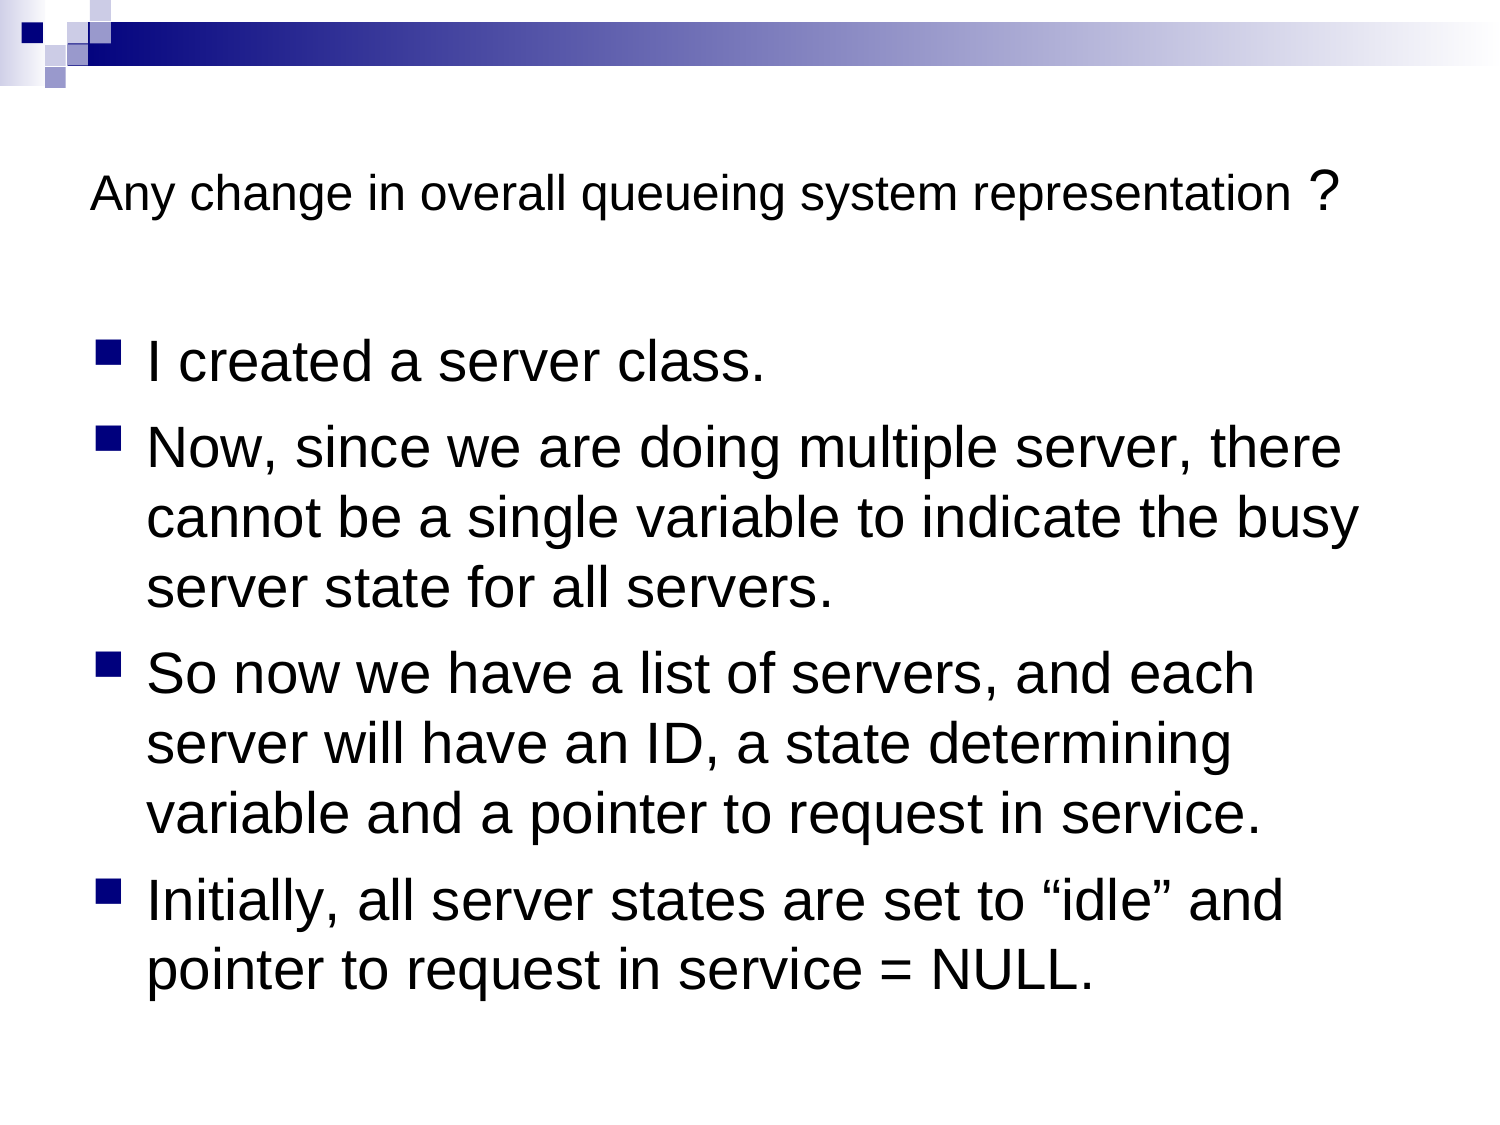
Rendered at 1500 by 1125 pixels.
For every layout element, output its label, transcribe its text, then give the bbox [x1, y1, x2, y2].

title Any change in overall queueing system representation ? [75, 75, 1426, 301]
list I created a server class. Now, since we are doing multiple server, there cannot be a single variable to indicate the busy server state for all servers. So now we have a list of servers, and each server will have an ID, a state determining variable and a pointer to request in service. Initially, all server states are set to “idle” and pointer to request in service = NULL. [77, 315, 1428, 1125]
